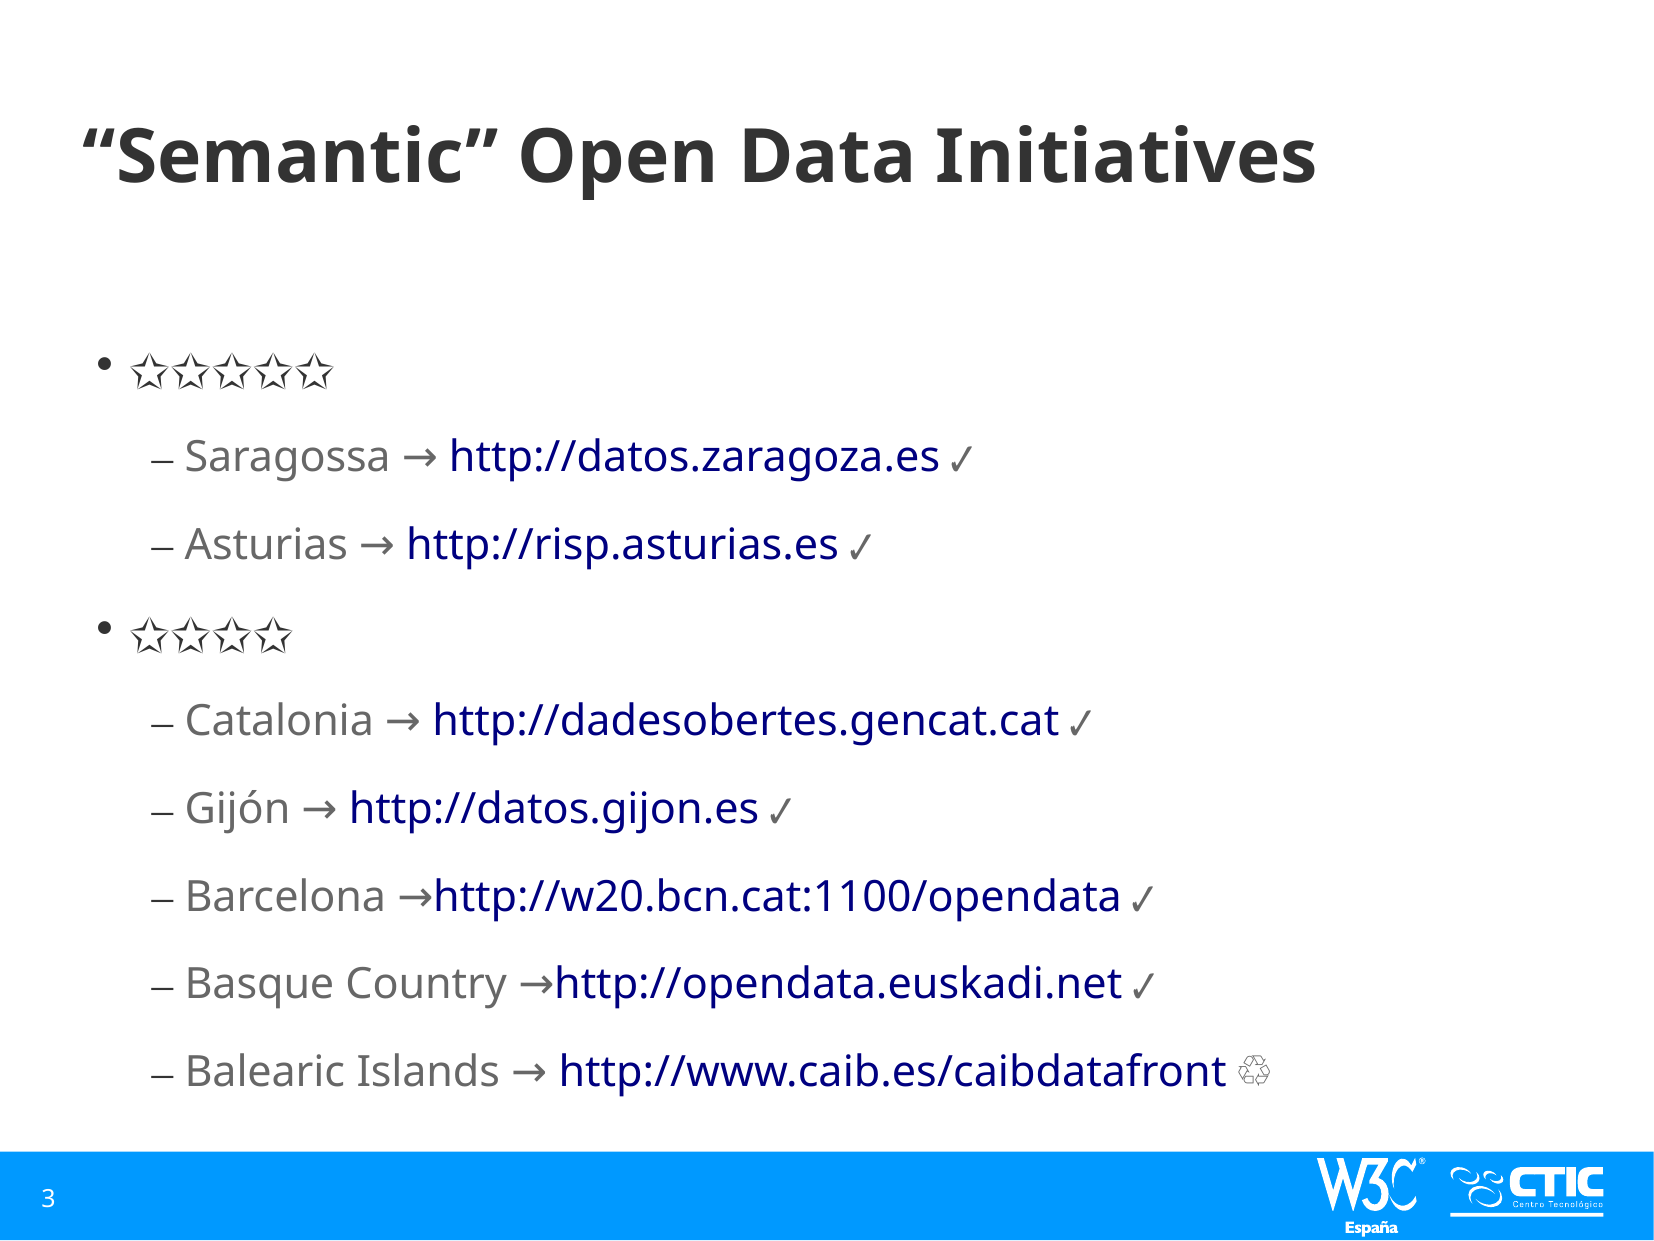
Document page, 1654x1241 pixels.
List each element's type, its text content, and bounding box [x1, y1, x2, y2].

title “Semantic” Open Data Initiatives [82, 49, 1571, 257]
list ✩✩✩✩✩ Saragossa → http://datos.zaragoza.es ✔ Asturias → http://risp.asturias.es ✔ ✩✩✩✩ Catalonia → http://dadesobertes.gencat.cat ✔ Gijón → http://datos.gijon.es ✔ Barcelona →http://w20.bcn.cat:1100/opendata ✔ Basque Country →http://opendata.euskadi.net ✔ Balearic Islands → http://www.caib.es/caibdatafront ♲ [87, 301, 1579, 1121]
